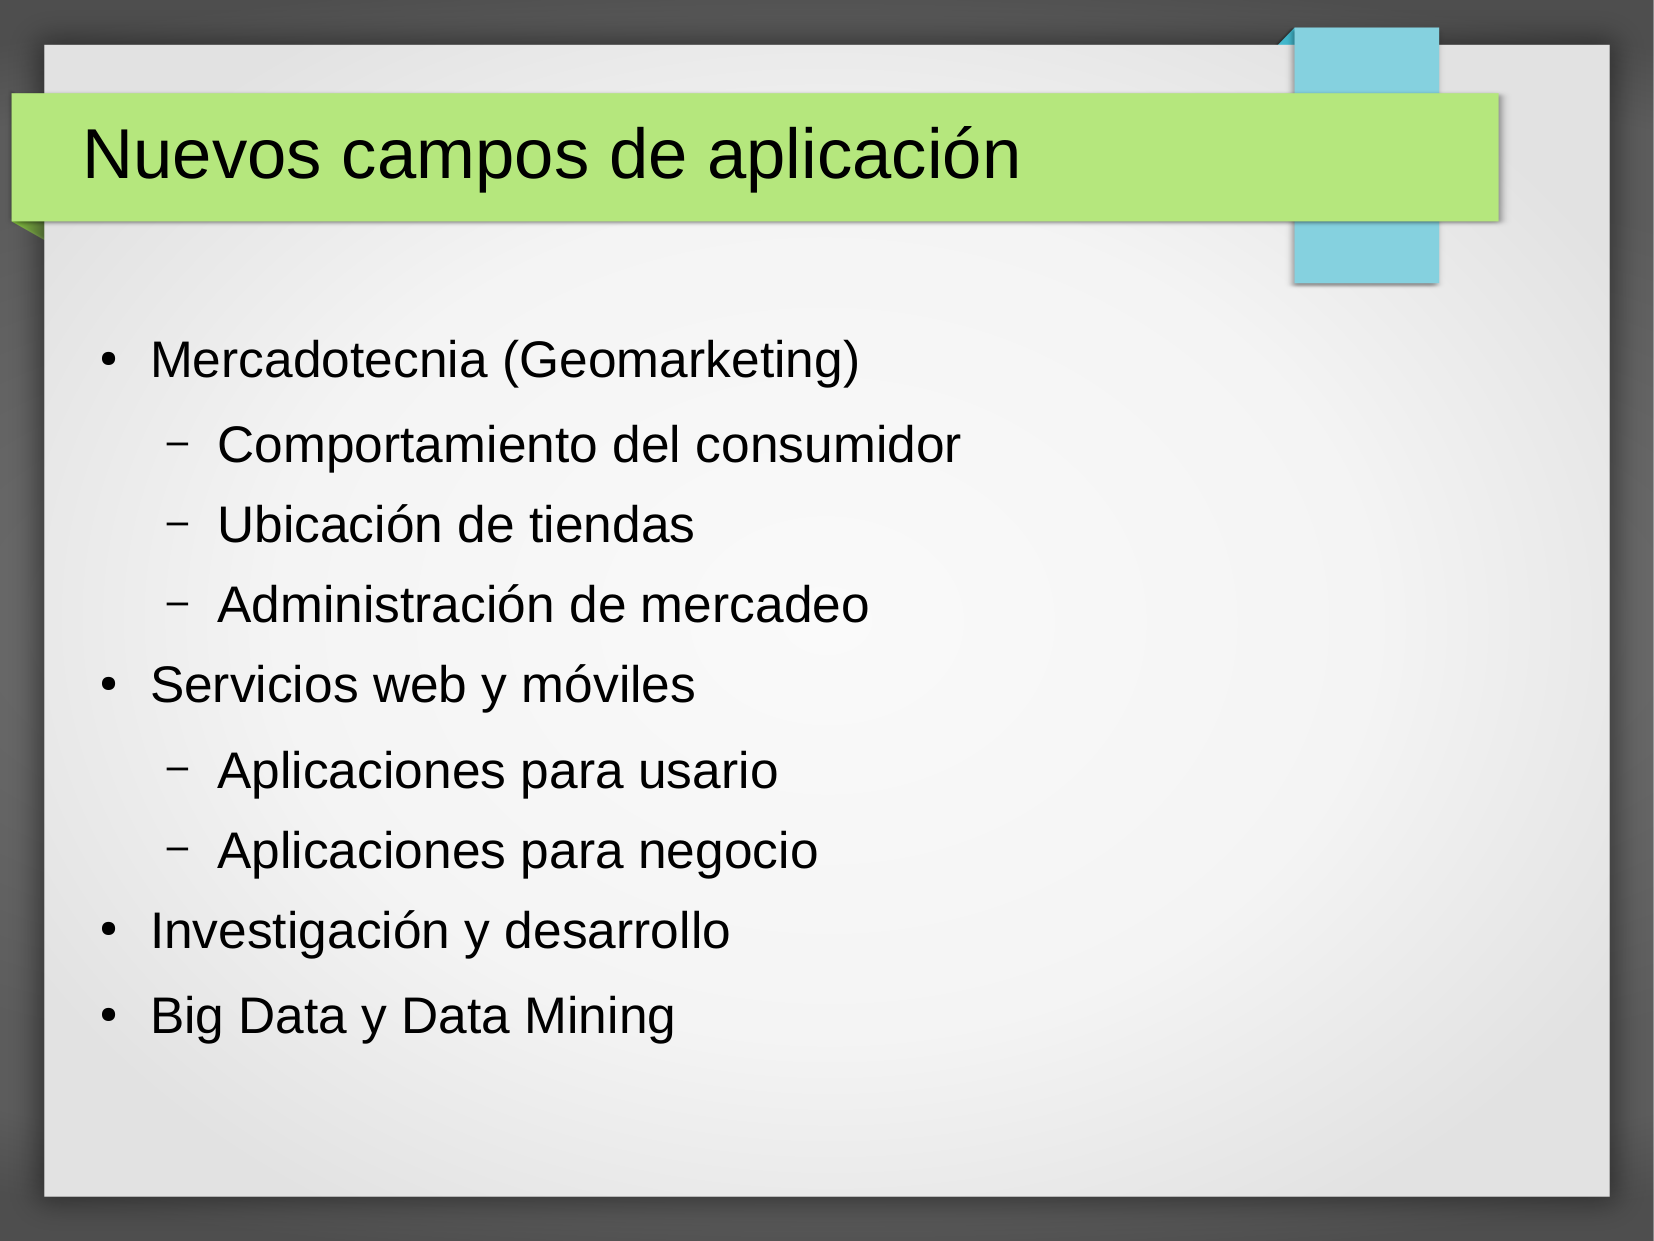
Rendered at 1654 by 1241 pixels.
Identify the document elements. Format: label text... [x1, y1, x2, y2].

list Mercadotecnia (Geomarketing) Comportamiento del consumidor Ubicación de tiendas Administración de mercadeo Servicios web y móviles Aplicaciones para usario Aplicaciones para negocio Investigación y desarrollo Big Data y Data Mining [82, 330, 1571, 1051]
title Nuevos campos de aplicación [82, 94, 1264, 213]
picture [0, 0, 1654, 1241]
